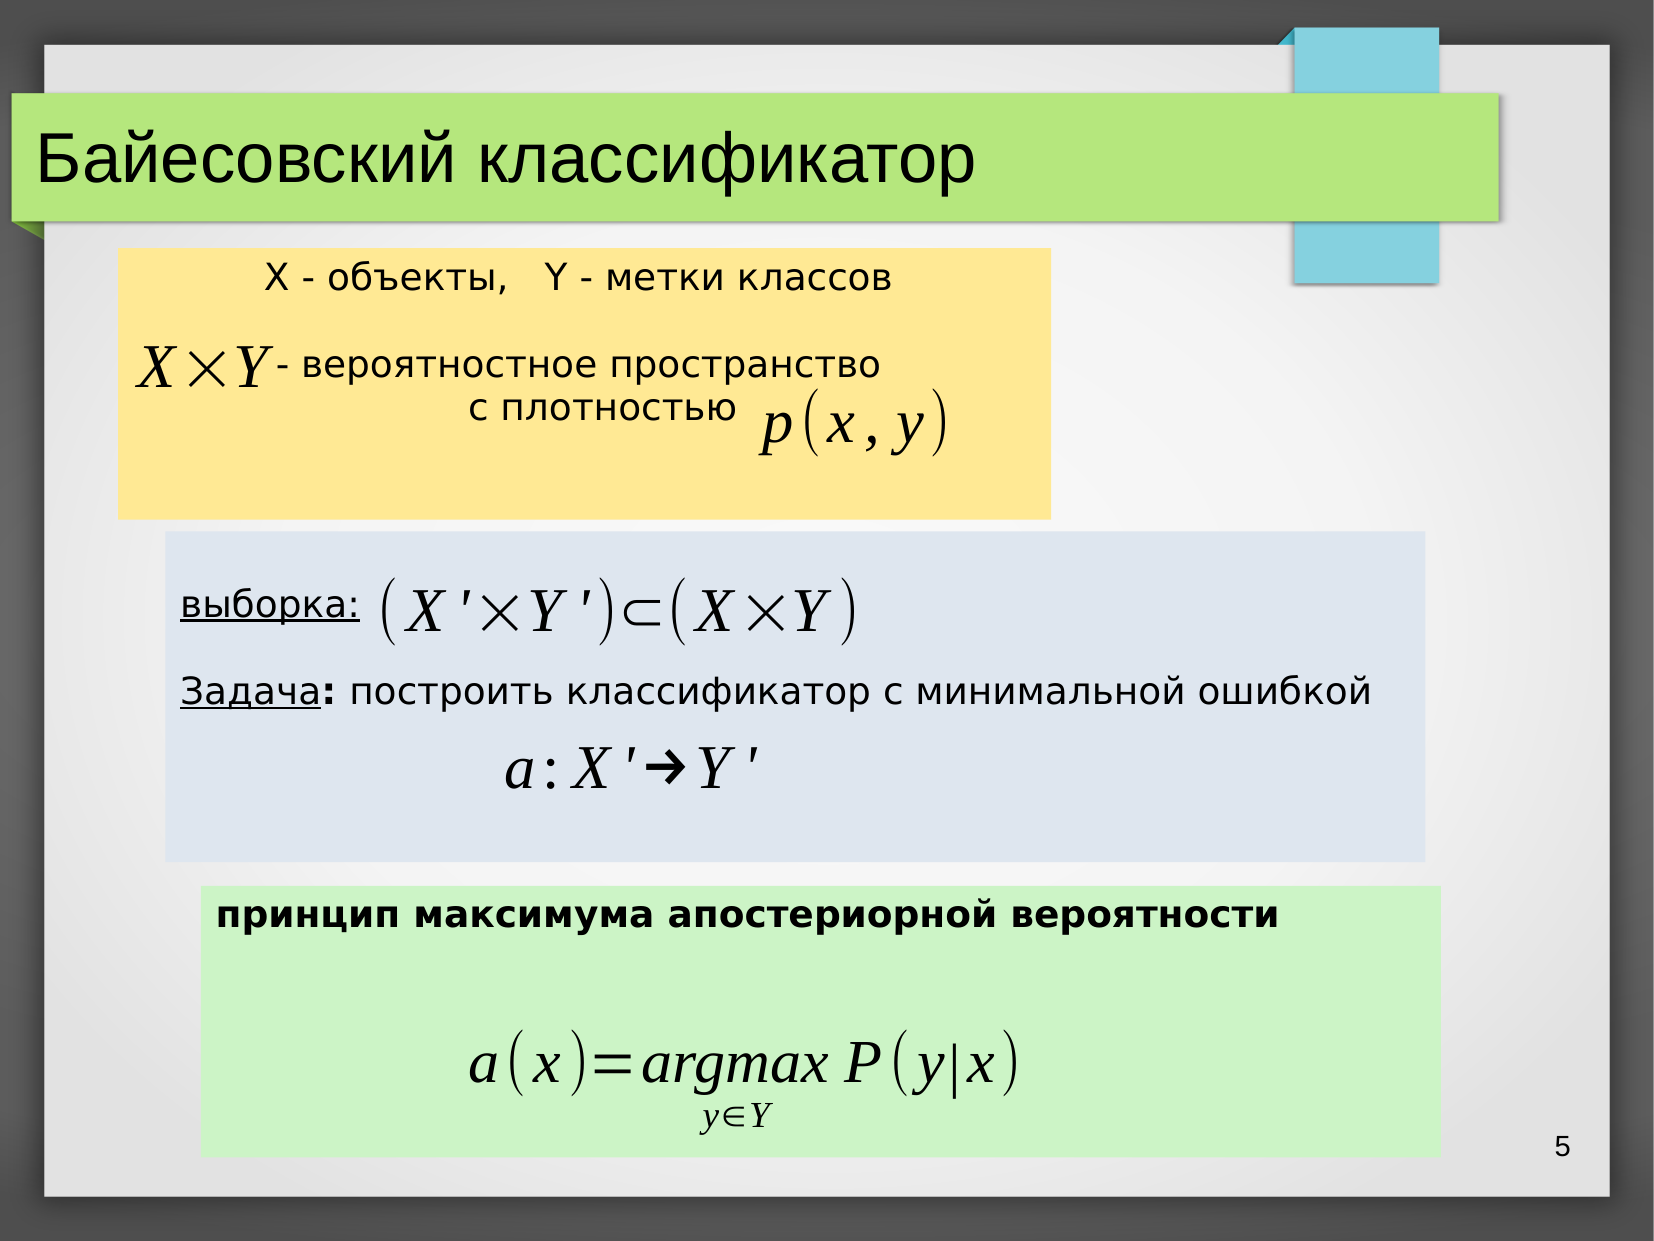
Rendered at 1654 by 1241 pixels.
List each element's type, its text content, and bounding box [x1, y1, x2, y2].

chart [126, 330, 284, 400]
chart [497, 732, 768, 802]
text_box выборка: Задача: построить классификатор с минимальной ошибкой [165, 531, 1426, 863]
chart [371, 574, 866, 650]
chart [460, 1027, 1028, 1140]
text_box принцип максимума апостериорной вероятности [200, 885, 1441, 1158]
text_box X - объекты, Y - метки классов - вероятностное пространство с плотностью [118, 248, 1052, 520]
chart [750, 385, 957, 461]
picture [0, 0, 1654, 1241]
title Байесовский классификатор [35, 118, 1489, 199]
